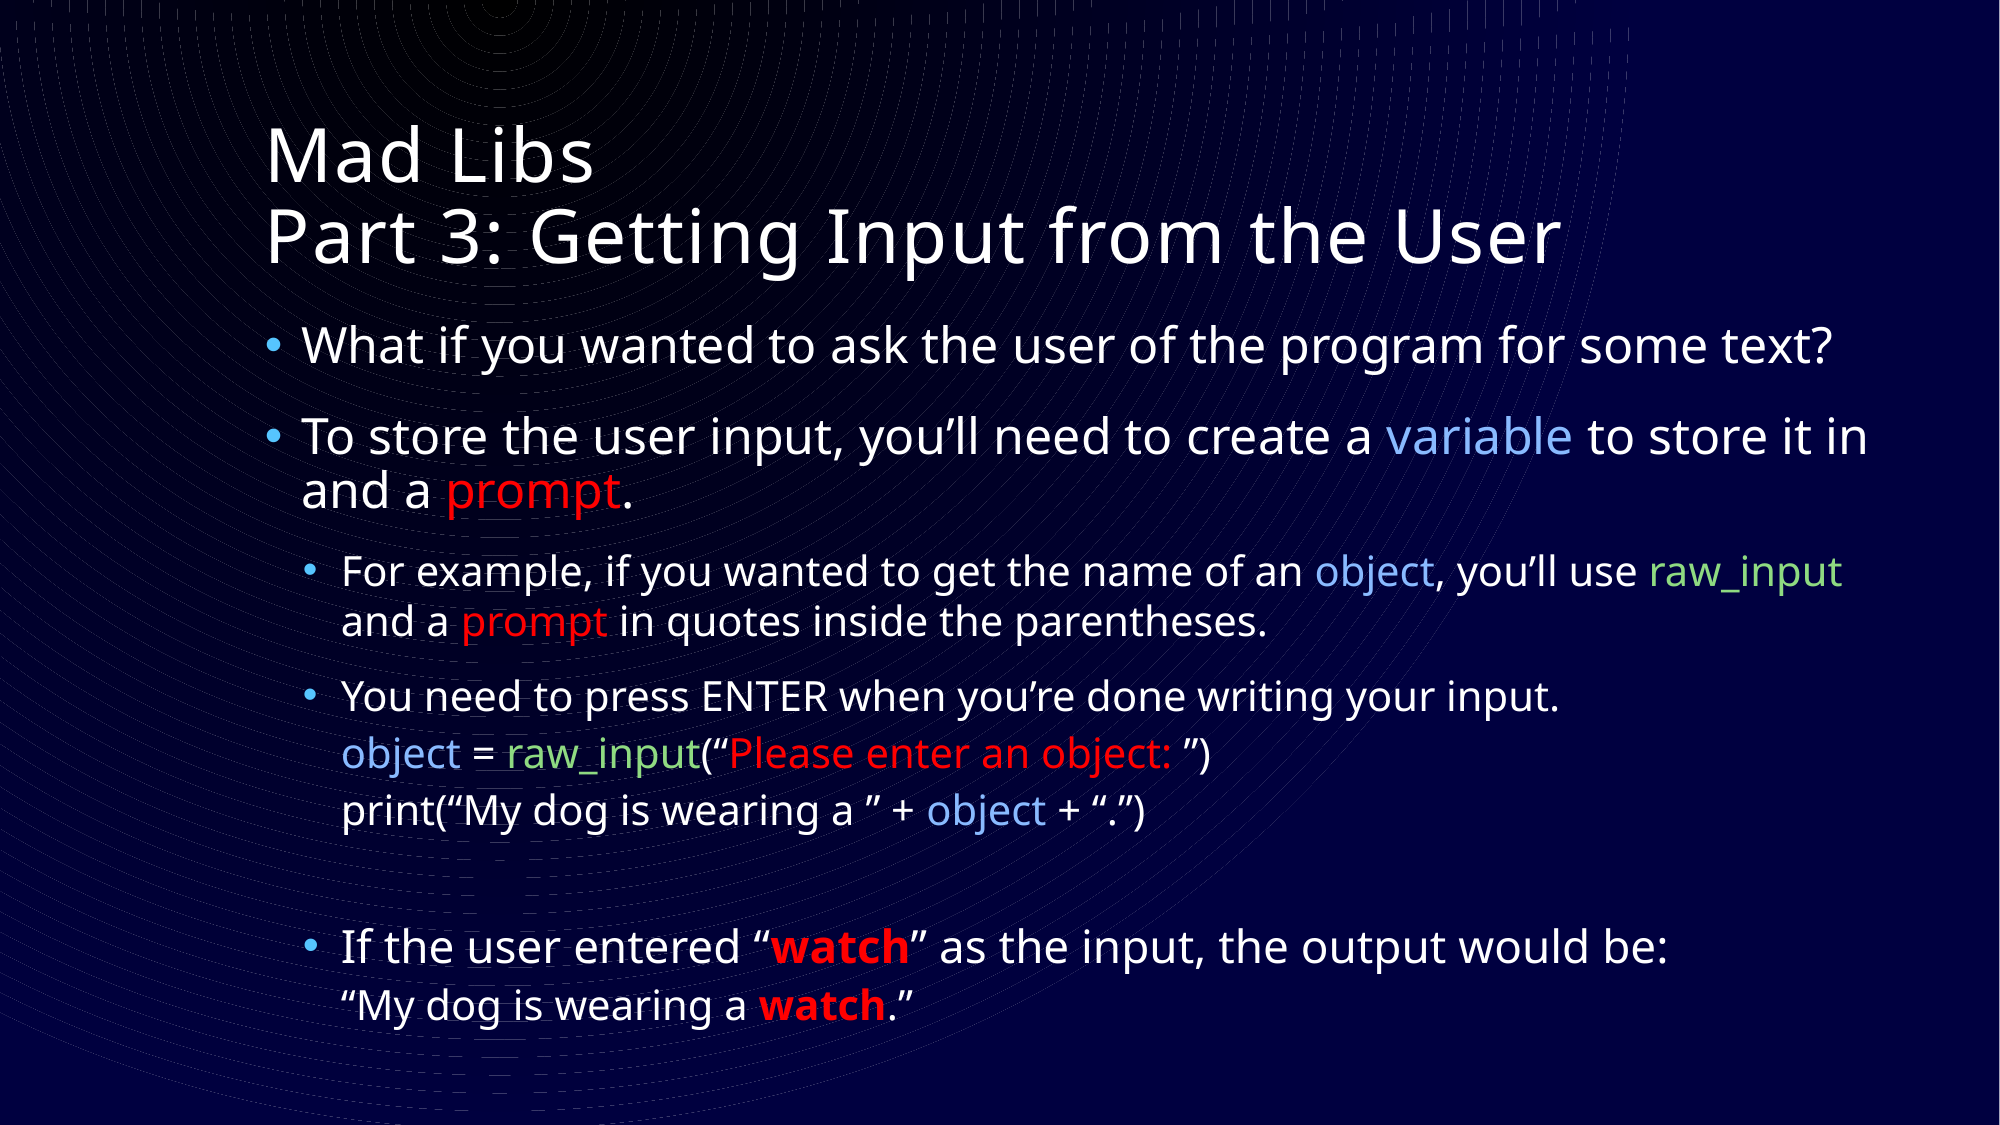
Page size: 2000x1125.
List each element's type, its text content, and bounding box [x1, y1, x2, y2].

list What if you wanted to ask the user of the program for some text? To store the user input, you’ll need to create a variable to store it in and a prompt. For example, if you wanted to get the name of an object, you’ll use raw_input and a prompt in quotes inside the parentheses. You need to press ENTER when you’re done writing your input. object = raw_input(“Please enter an object: ”) print(“My dog is wearing a ” + object + “.”) If the user entered “watch” as the input, the output would be: “My dog is wearing a watch.” [249, 312, 1888, 1100]
title Mad Libs Part 3: Getting Input from the User [249, 62, 1750, 288]
